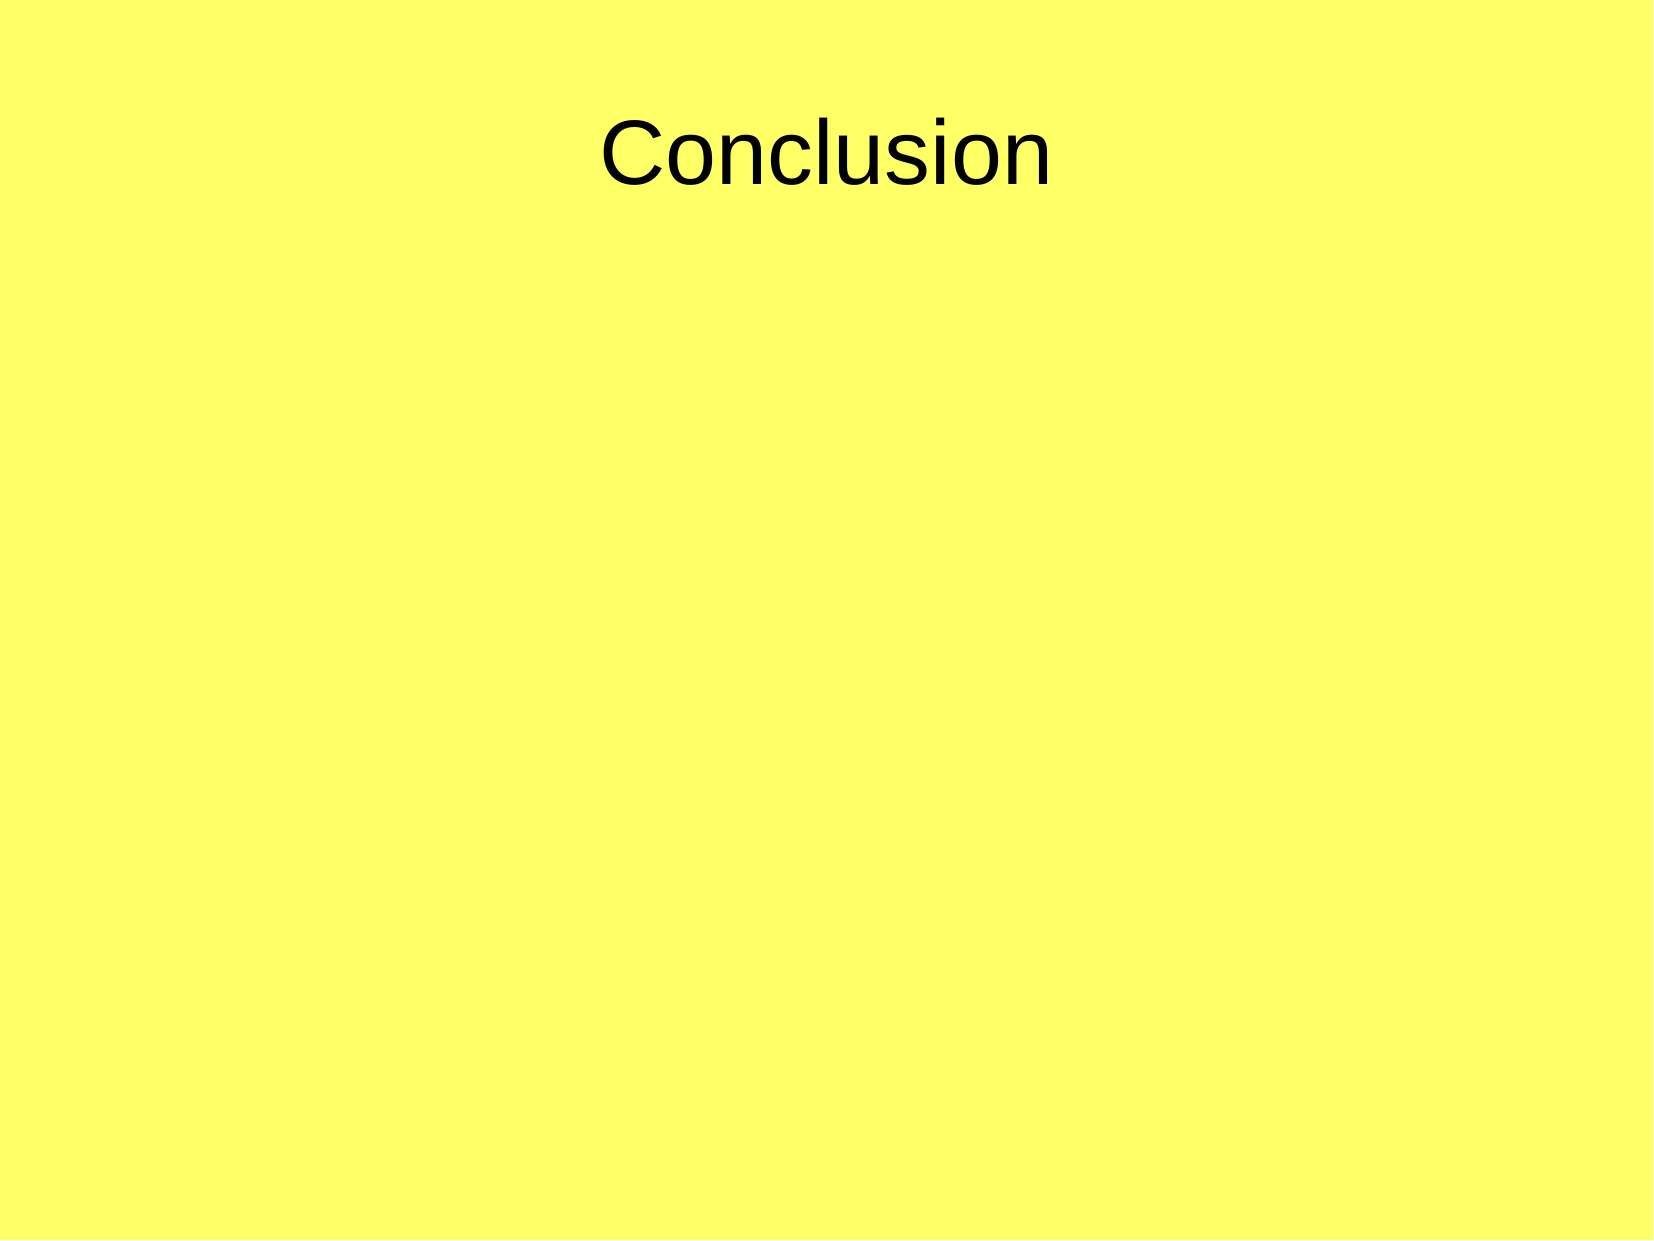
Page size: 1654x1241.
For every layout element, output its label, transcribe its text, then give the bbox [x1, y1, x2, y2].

title Conclusion [82, 49, 1571, 257]
